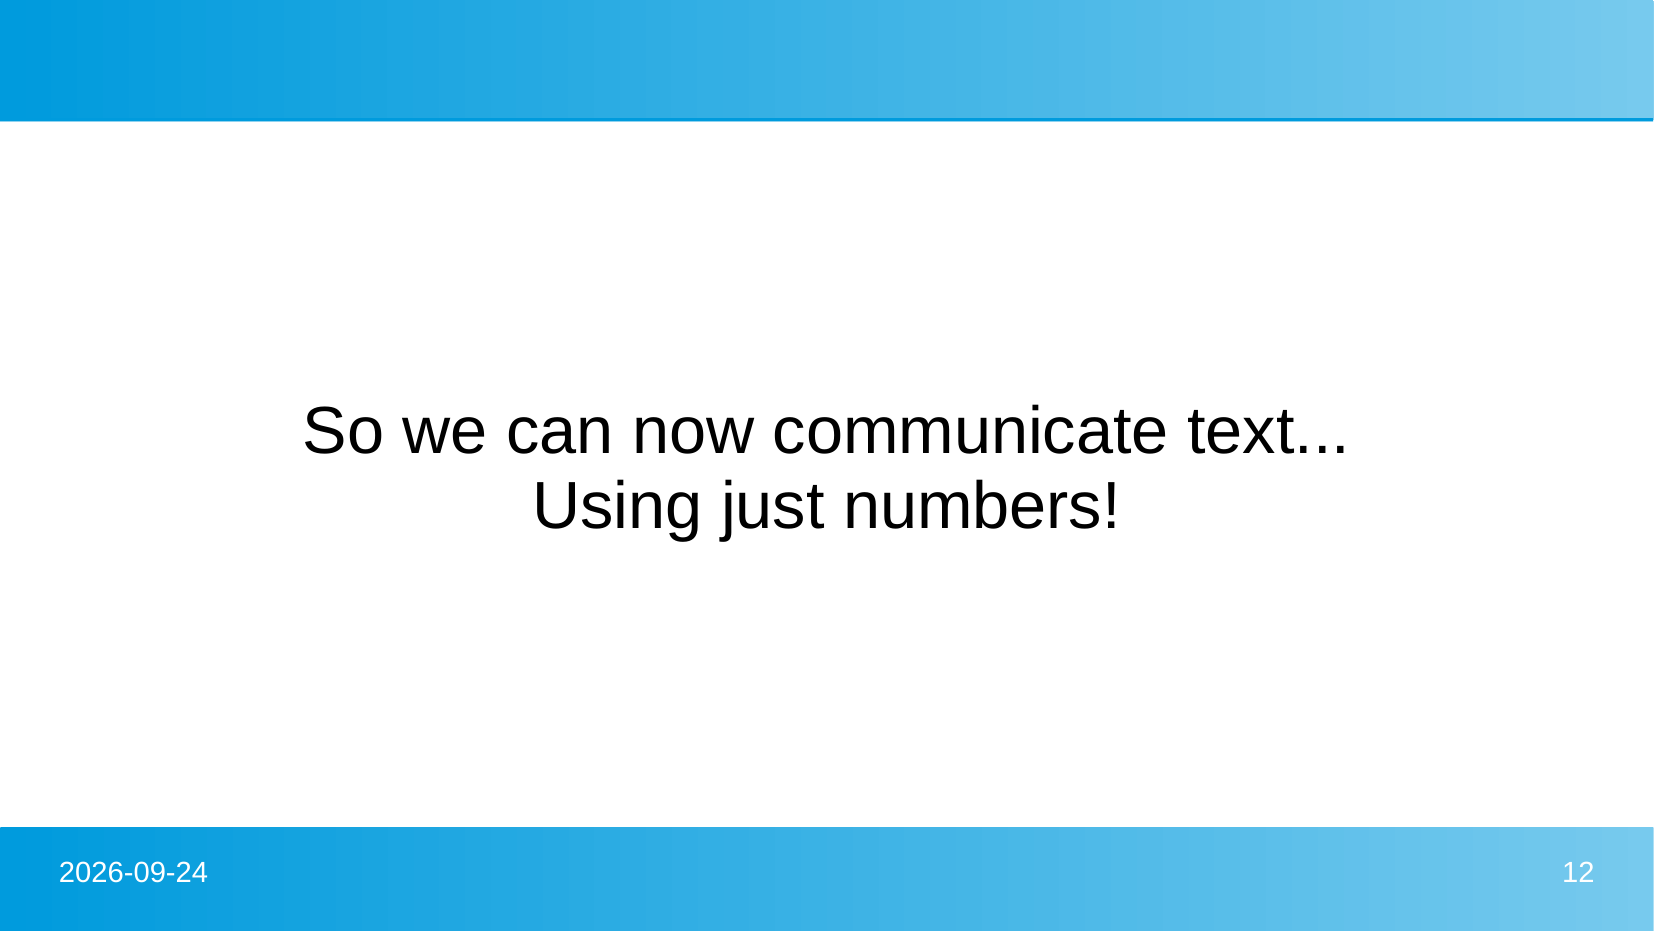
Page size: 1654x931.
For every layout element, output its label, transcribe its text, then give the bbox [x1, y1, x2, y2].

subtitle So we can now communicate text... Using just numbers! [59, 285, 1595, 650]
